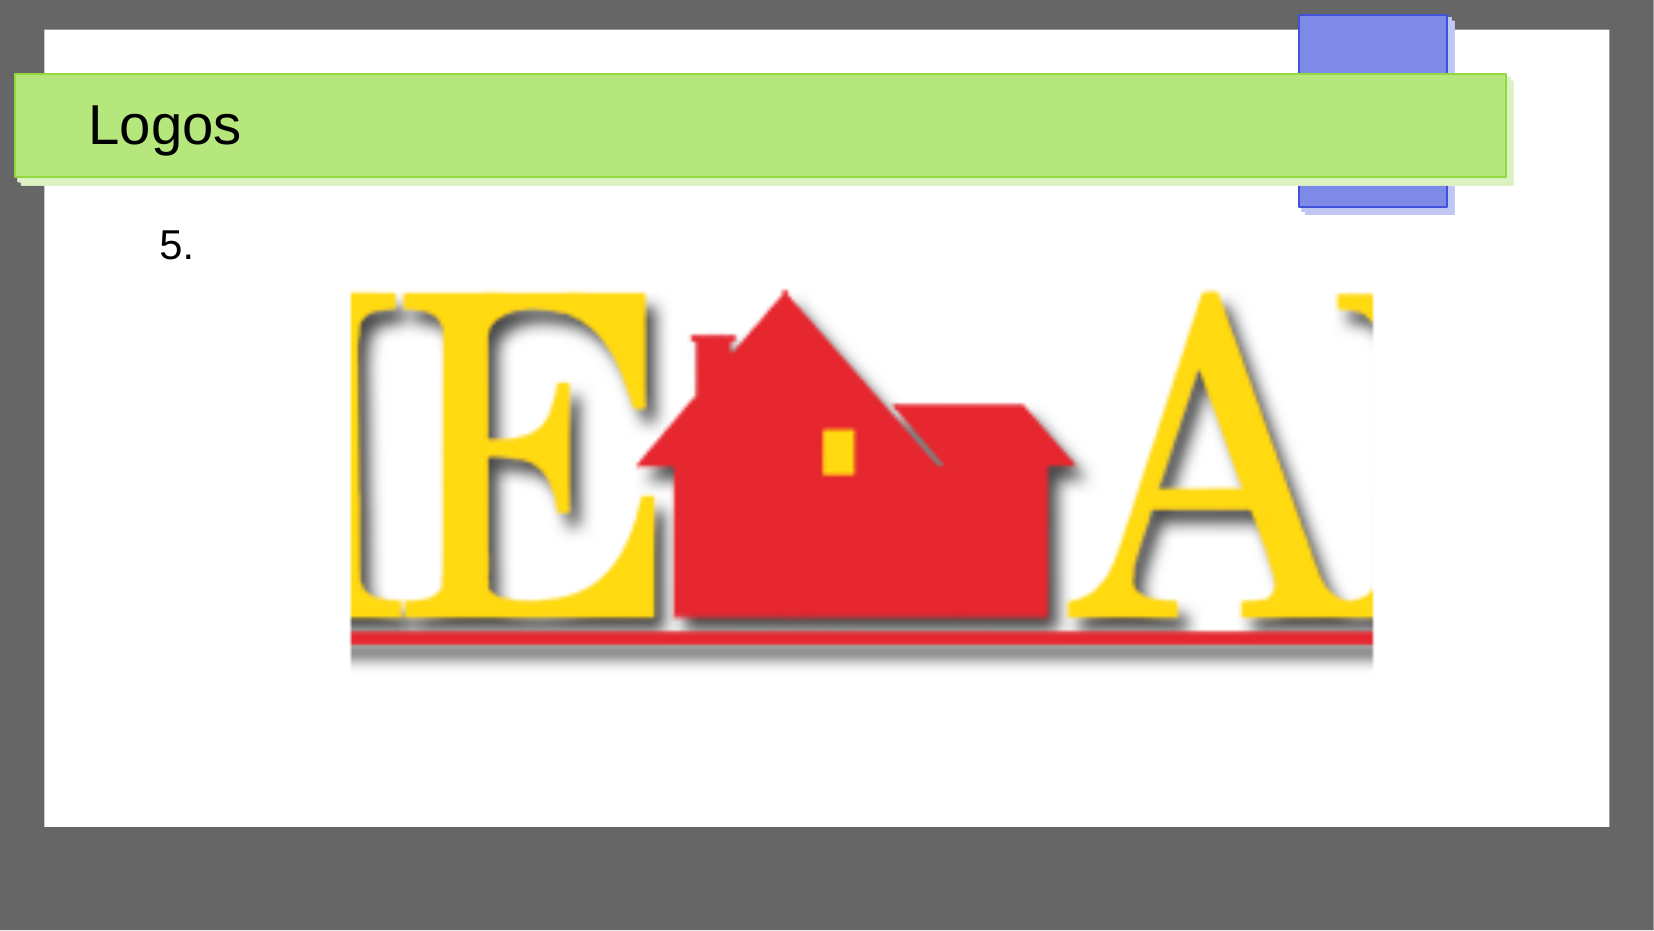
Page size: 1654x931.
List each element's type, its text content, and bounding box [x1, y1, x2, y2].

title Logos [88, 73, 1506, 178]
picture [328, 236, 1419, 739]
list 5. [88, 221, 1565, 813]
